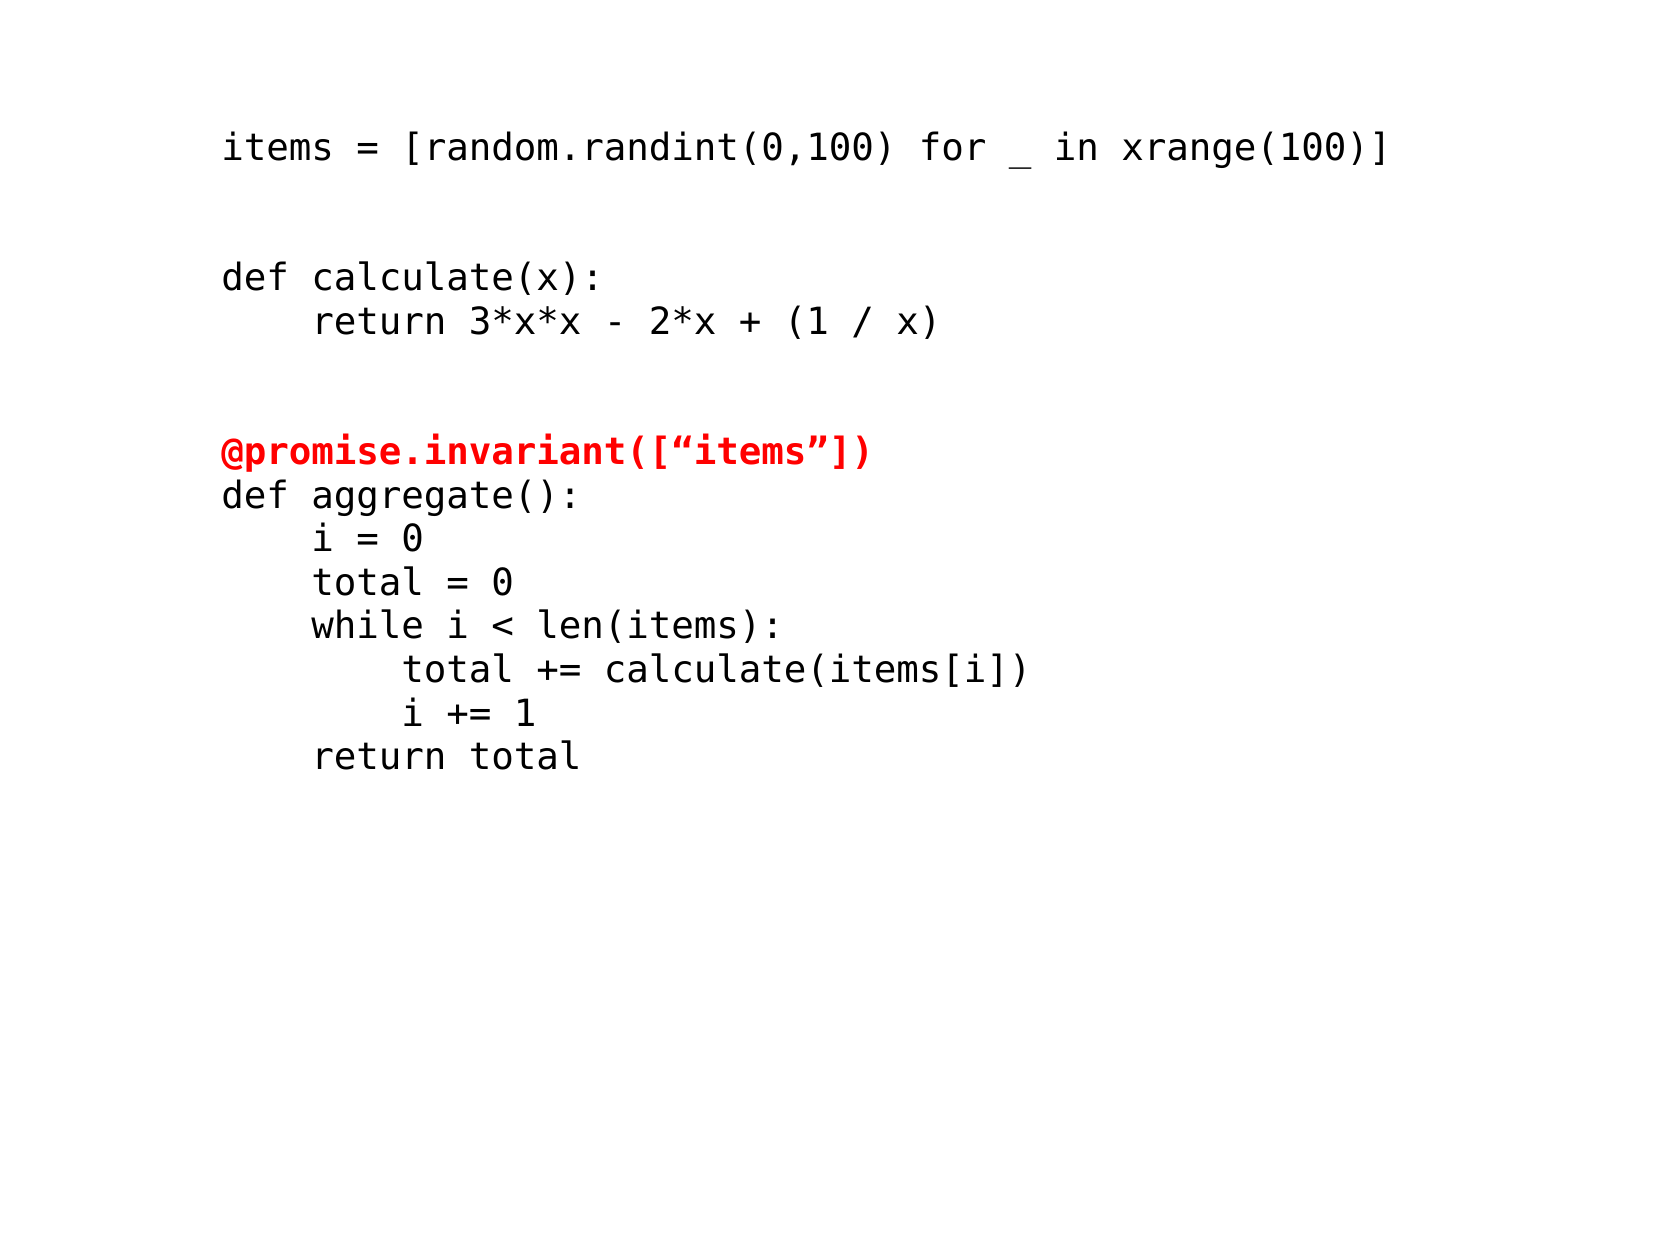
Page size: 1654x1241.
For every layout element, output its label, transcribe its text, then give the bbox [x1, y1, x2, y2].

text_box items = [random.randint(0,100) for _ in xrange(100)] def calculate(x): return 3*x*x - 2*x + (1 / x) @promise.invariant([“items”]) def aggregate(): i = 0 total = 0 while i < len(items): total += calculate(items[i]) i += 1 return total [206, 118, 1477, 830]
